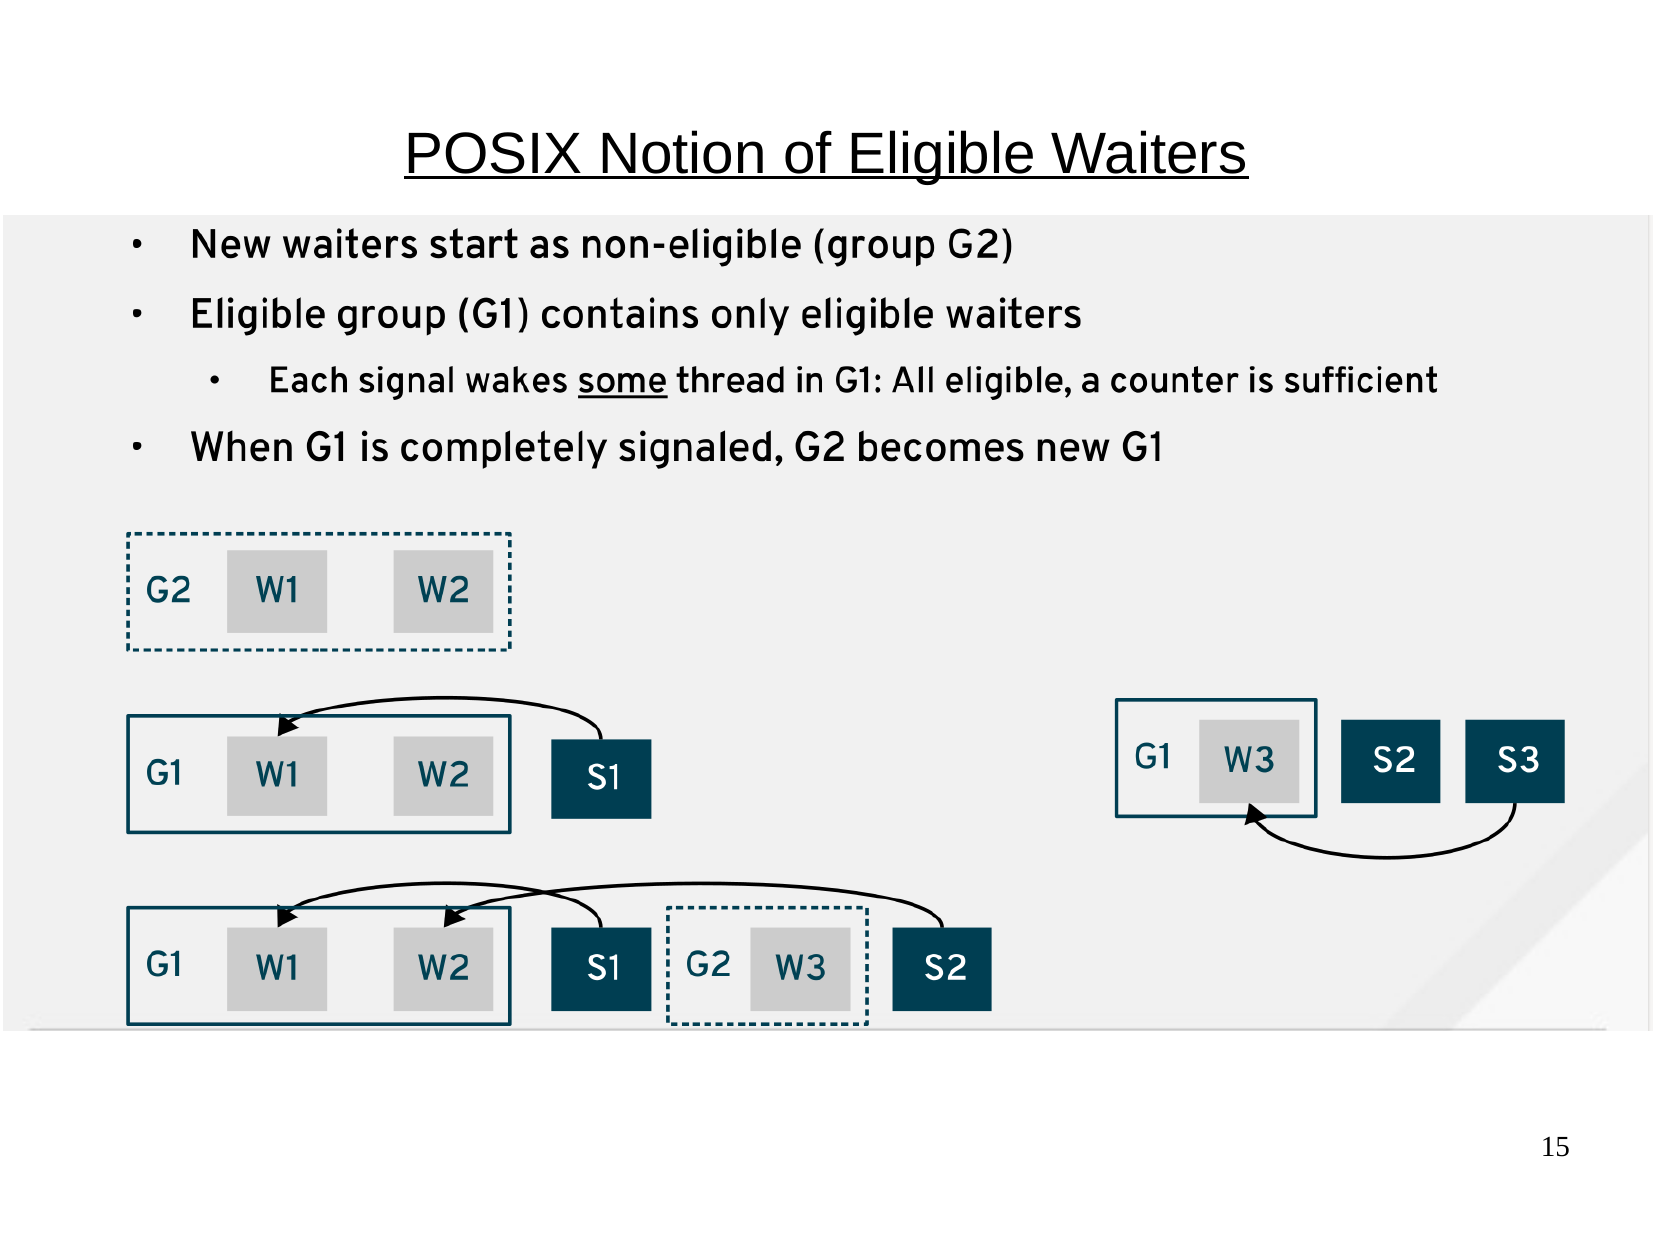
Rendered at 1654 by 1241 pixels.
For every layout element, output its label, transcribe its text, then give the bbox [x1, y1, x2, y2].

picture [3, 215, 1653, 1031]
title POSIX Notion of Eligible Waiters [82, 49, 1571, 215]
